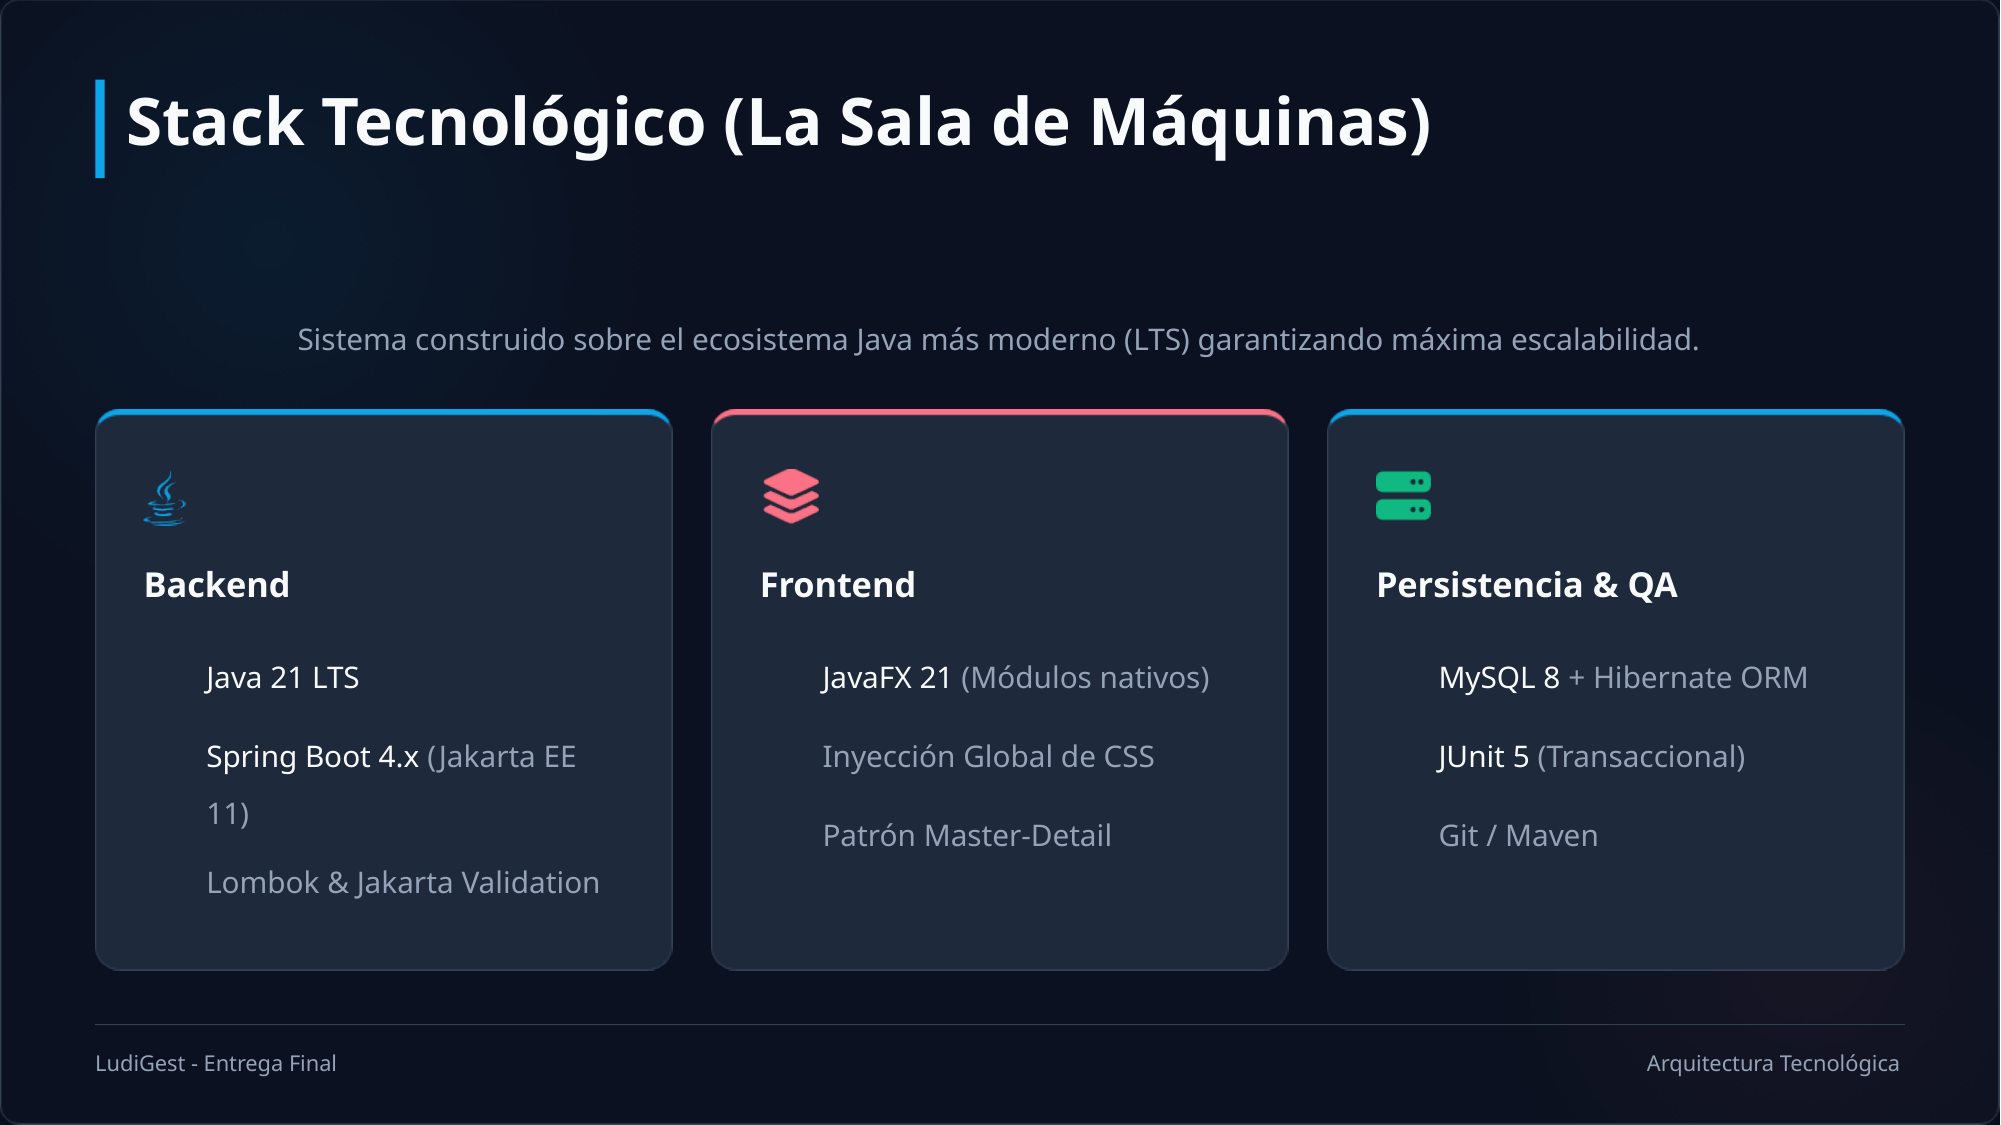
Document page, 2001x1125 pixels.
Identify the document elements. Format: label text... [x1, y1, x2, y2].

text_box Stack Tecnológico (La Sala de Máquinas) [126, 79, 1994, 159]
text_box Arquitectura Tecnológica [1646, 1049, 1905, 1077]
text_box Inyección Global de CSS [822, 716, 1241, 774]
text_box Persistencia & QA [1375, 563, 1881, 605]
text_box JUnit 5 (Transaccional) [1438, 716, 1857, 774]
text_box Lombok & Jakarta Validation [206, 843, 624, 900]
text_box Patrón Master-Detail [822, 795, 1241, 853]
text_box JavaFX 21 (Módulos nativos) [822, 638, 1241, 695]
text_box Spring Boot 4.x (Jakarta EE 11) [206, 716, 624, 831]
text_box Java 21 LTS [206, 638, 624, 695]
text_box Git / Maven [1438, 795, 1857, 853]
text_box Backend [143, 563, 648, 605]
text_box MySQL 8 + Hibernate ORM [1438, 638, 1857, 695]
text_box [95, 79, 105, 179]
picture [0, 0, 2000, 1125]
text_box Frontend [759, 563, 1264, 605]
text_box LudiGest - Entrega Final [95, 1049, 341, 1077]
text_box Sistema construido sobre el ecosistema Java más moderno (LTS) garantizando máxima escalabilidad. [95, 299, 1905, 357]
